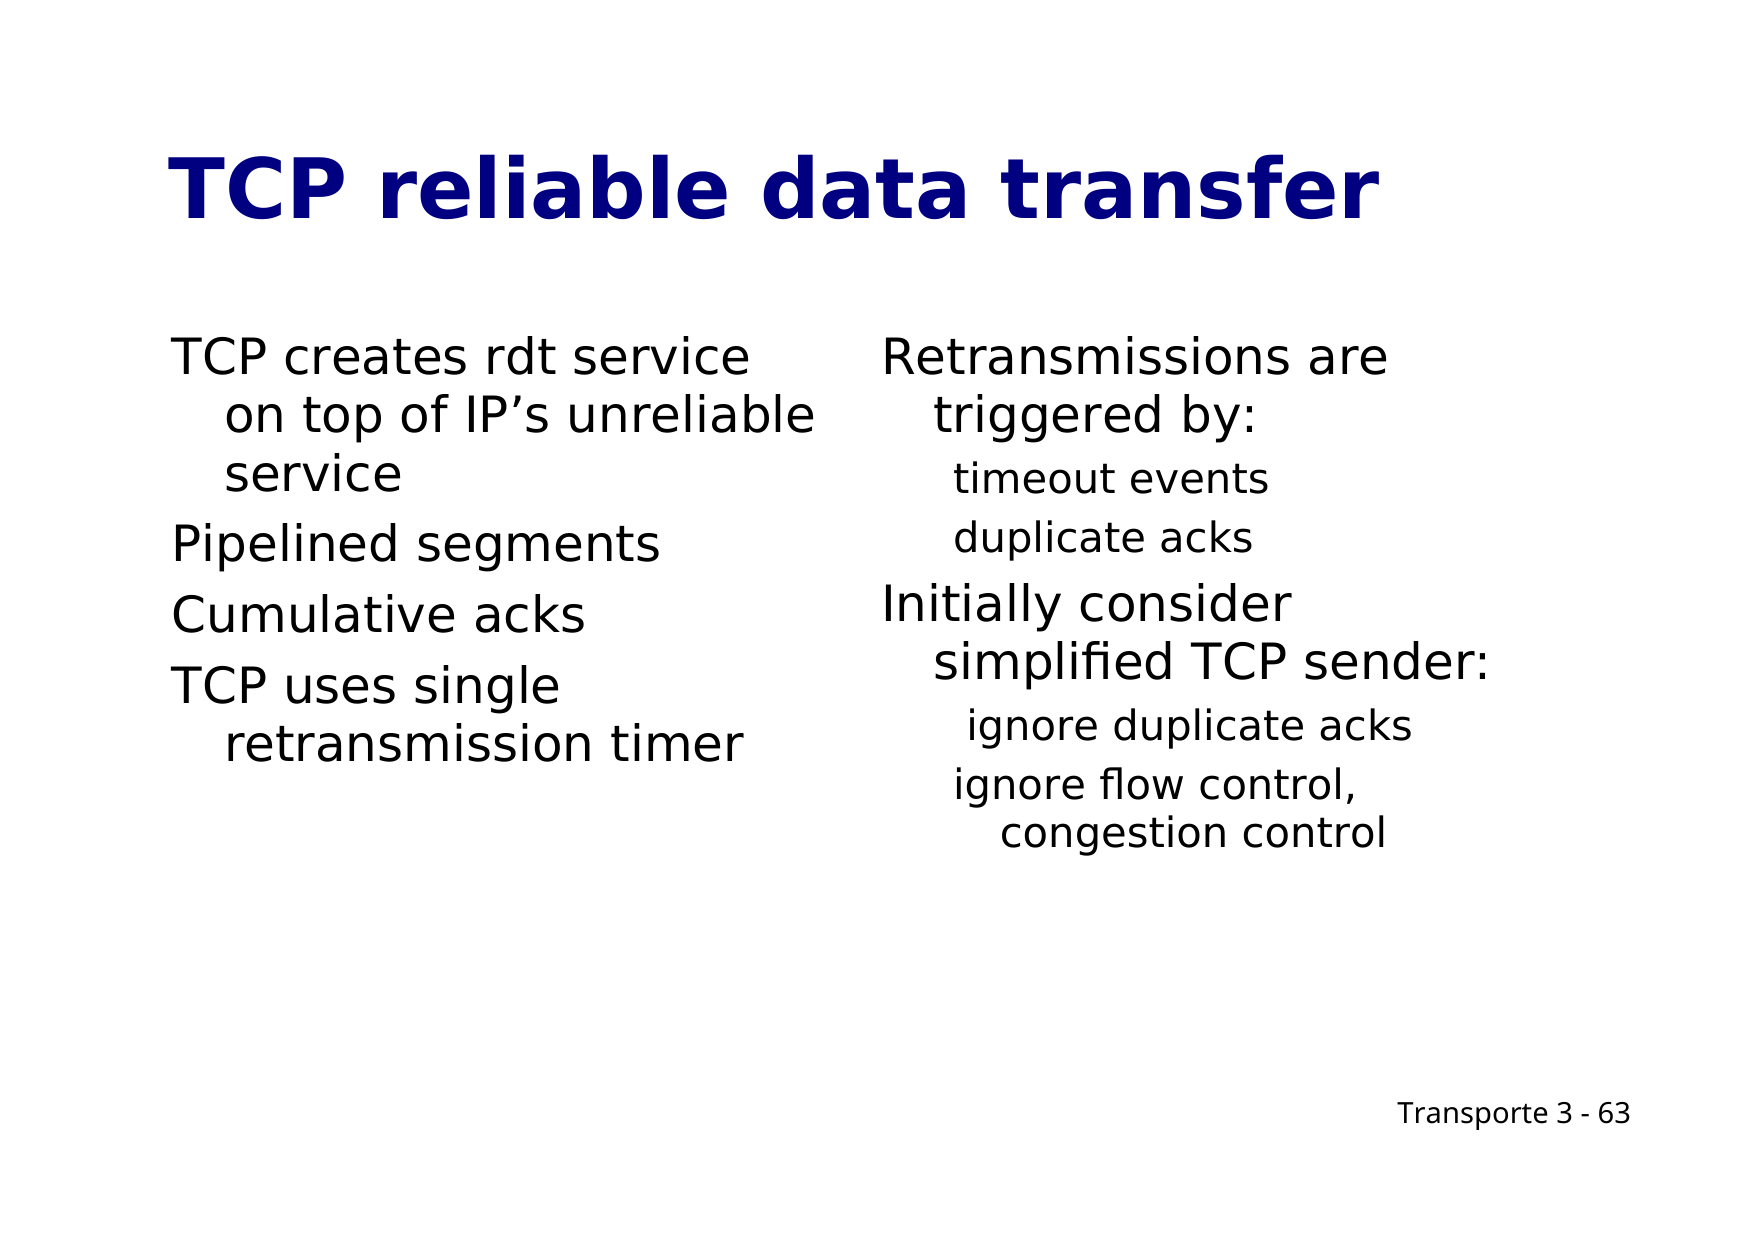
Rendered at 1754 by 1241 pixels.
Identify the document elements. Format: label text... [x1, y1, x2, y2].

list Retransmissions are triggered by: timeout events duplicate acks Initially consider simplified TCP sender: ignore duplicate acks ignore flow control, congestion control [863, 320, 1546, 1082]
list TCP creates rdt service on top of IP’s unreliable service Pipelined segments Cumulative acks TCP uses single retransmission timer [153, 320, 836, 1082]
title TCP reliable data transfer [154, 95, 1546, 284]
